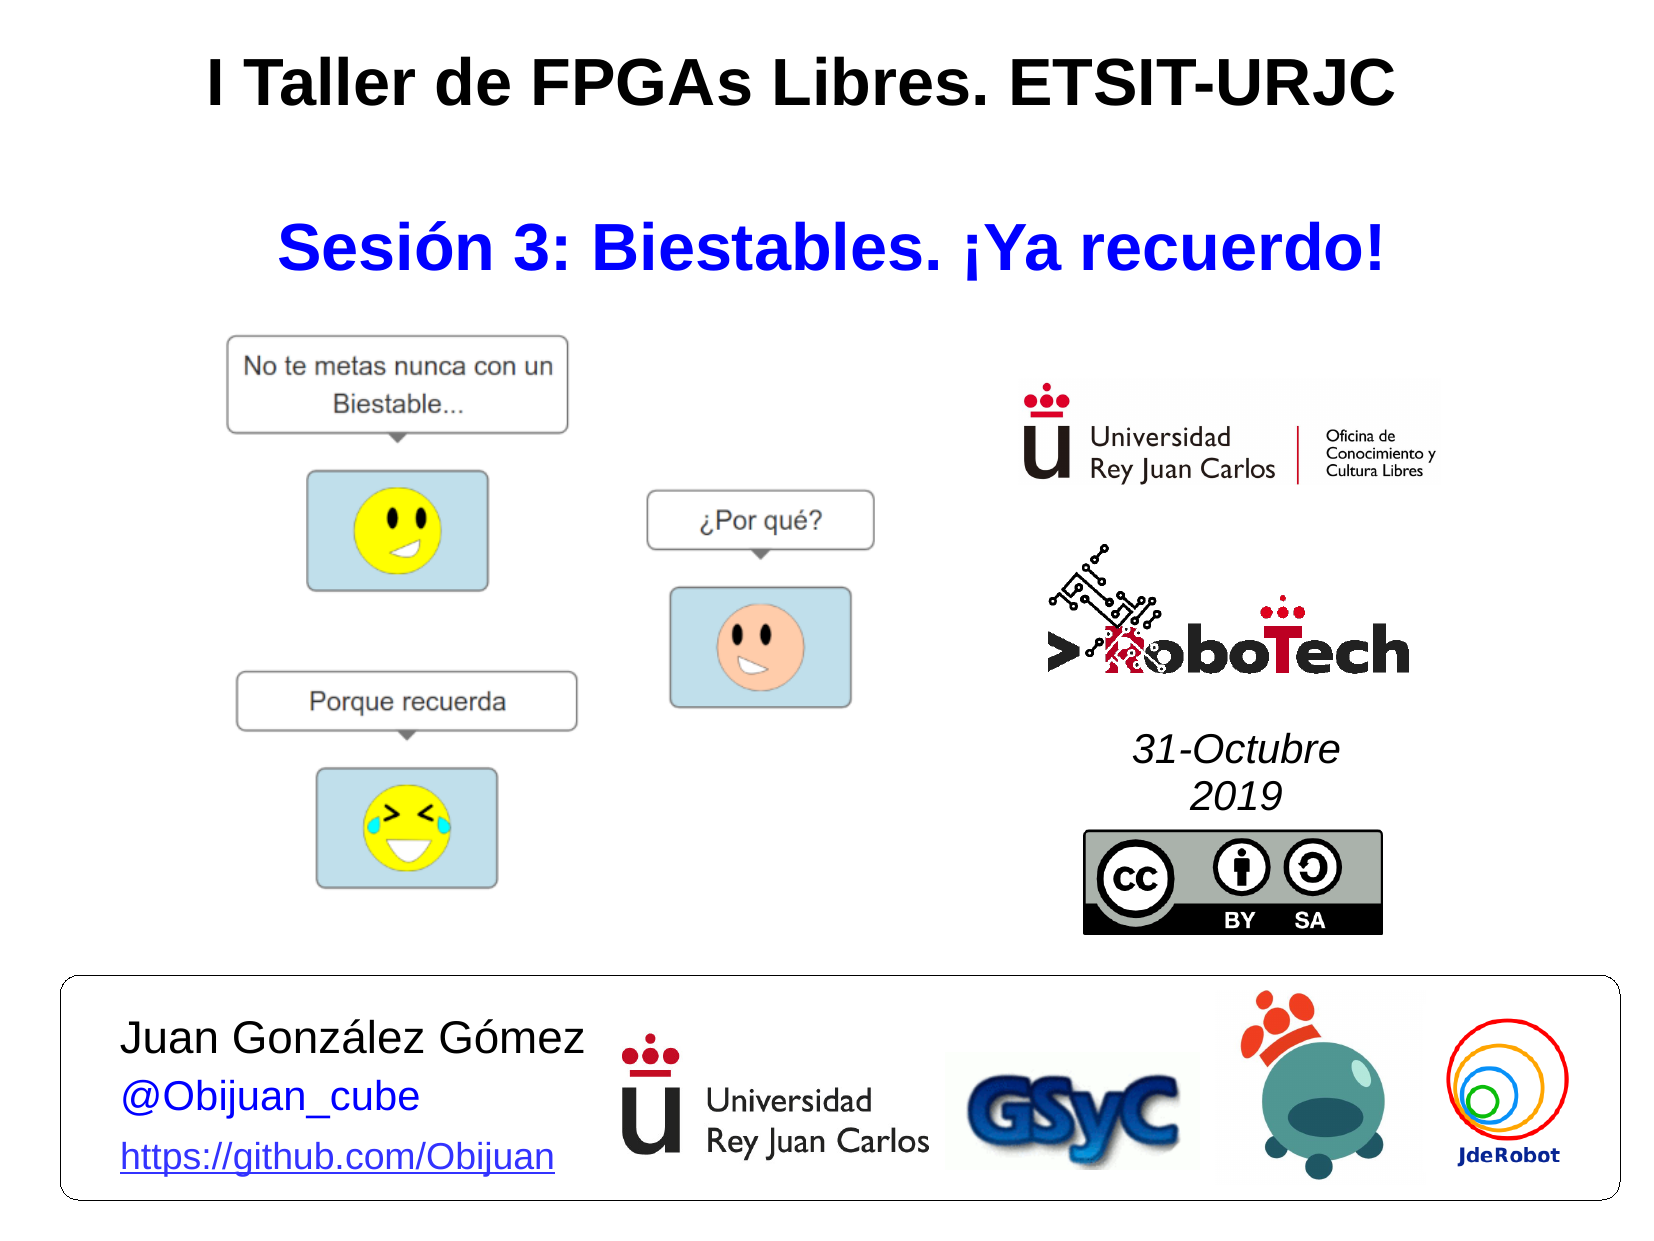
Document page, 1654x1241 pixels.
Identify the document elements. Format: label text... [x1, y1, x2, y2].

title I Taller de FPGAs Libres. ETSIT-URJC [150, 30, 1456, 136]
picture [1083, 818, 1383, 946]
picture [640, 481, 883, 721]
title Sesión 3: Biestables. ¡Ya recuerdo! [240, 172, 1426, 323]
picture [1018, 378, 1441, 485]
text_box [60, 975, 1621, 1201]
picture [1215, 990, 1591, 1186]
text_box https://github.com/Obijuan [105, 1128, 571, 1186]
text_box @Obijuan_cube [105, 1065, 466, 1141]
picture [601, 1020, 1200, 1171]
text_box 31-Octubre 2019 [1111, 726, 1362, 818]
text_box Juan González Gómez [105, 1005, 616, 1096]
picture [225, 659, 587, 901]
picture [210, 322, 586, 607]
picture [1044, 536, 1413, 680]
